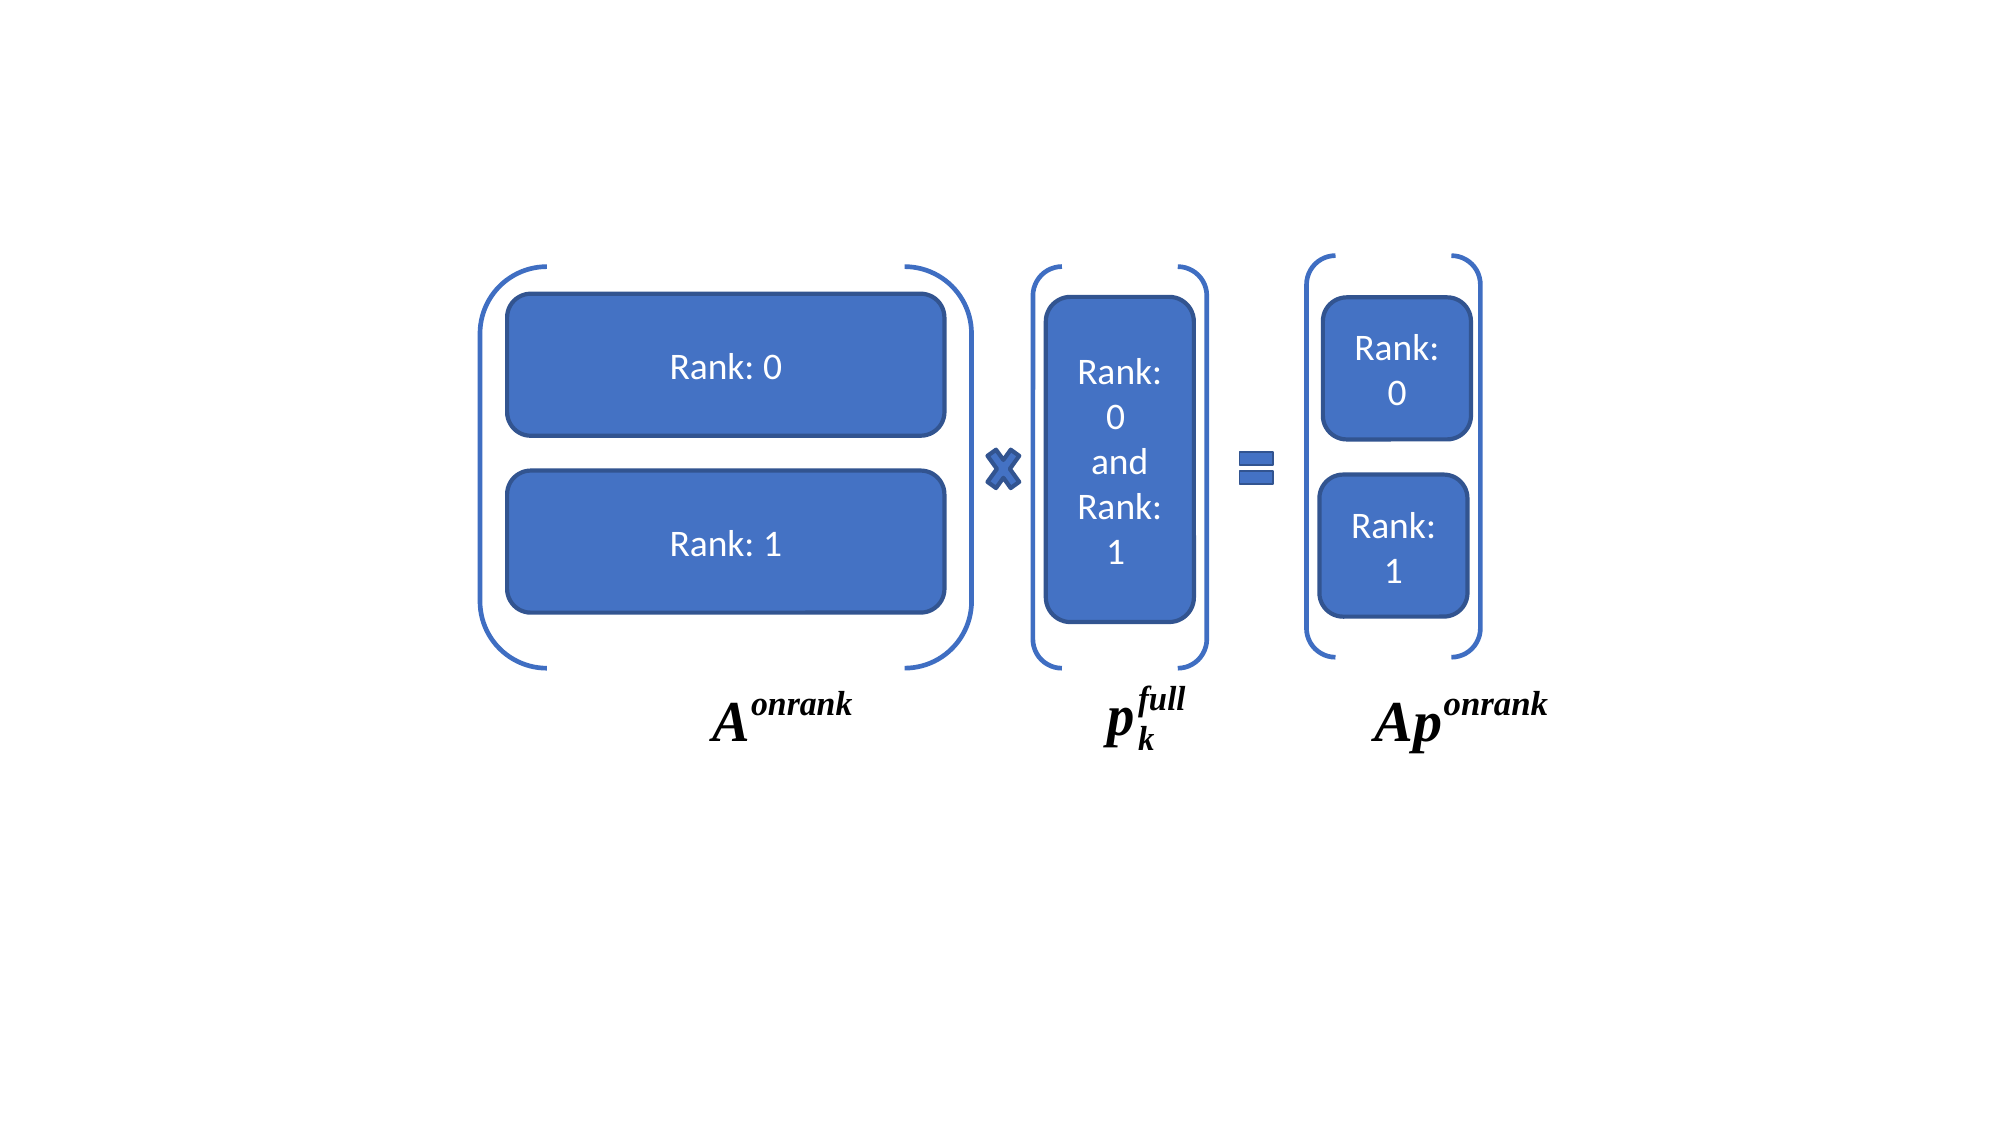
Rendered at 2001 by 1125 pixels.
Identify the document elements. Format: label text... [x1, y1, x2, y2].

text_box Rank: 0 and Rank: 1 [1045, 296, 1194, 623]
text_box [1239, 471, 1273, 484]
chart [1352, 683, 1564, 756]
text_box [987, 449, 1020, 489]
text_box Rank: 1 [1319, 474, 1468, 617]
text_box Rank: 0 [507, 293, 945, 436]
text_box Rank: 0 [1322, 297, 1472, 440]
chart [1086, 677, 1199, 759]
text_box [1239, 452, 1273, 465]
text_box Rank: 1 [507, 470, 945, 613]
chart [691, 683, 867, 756]
